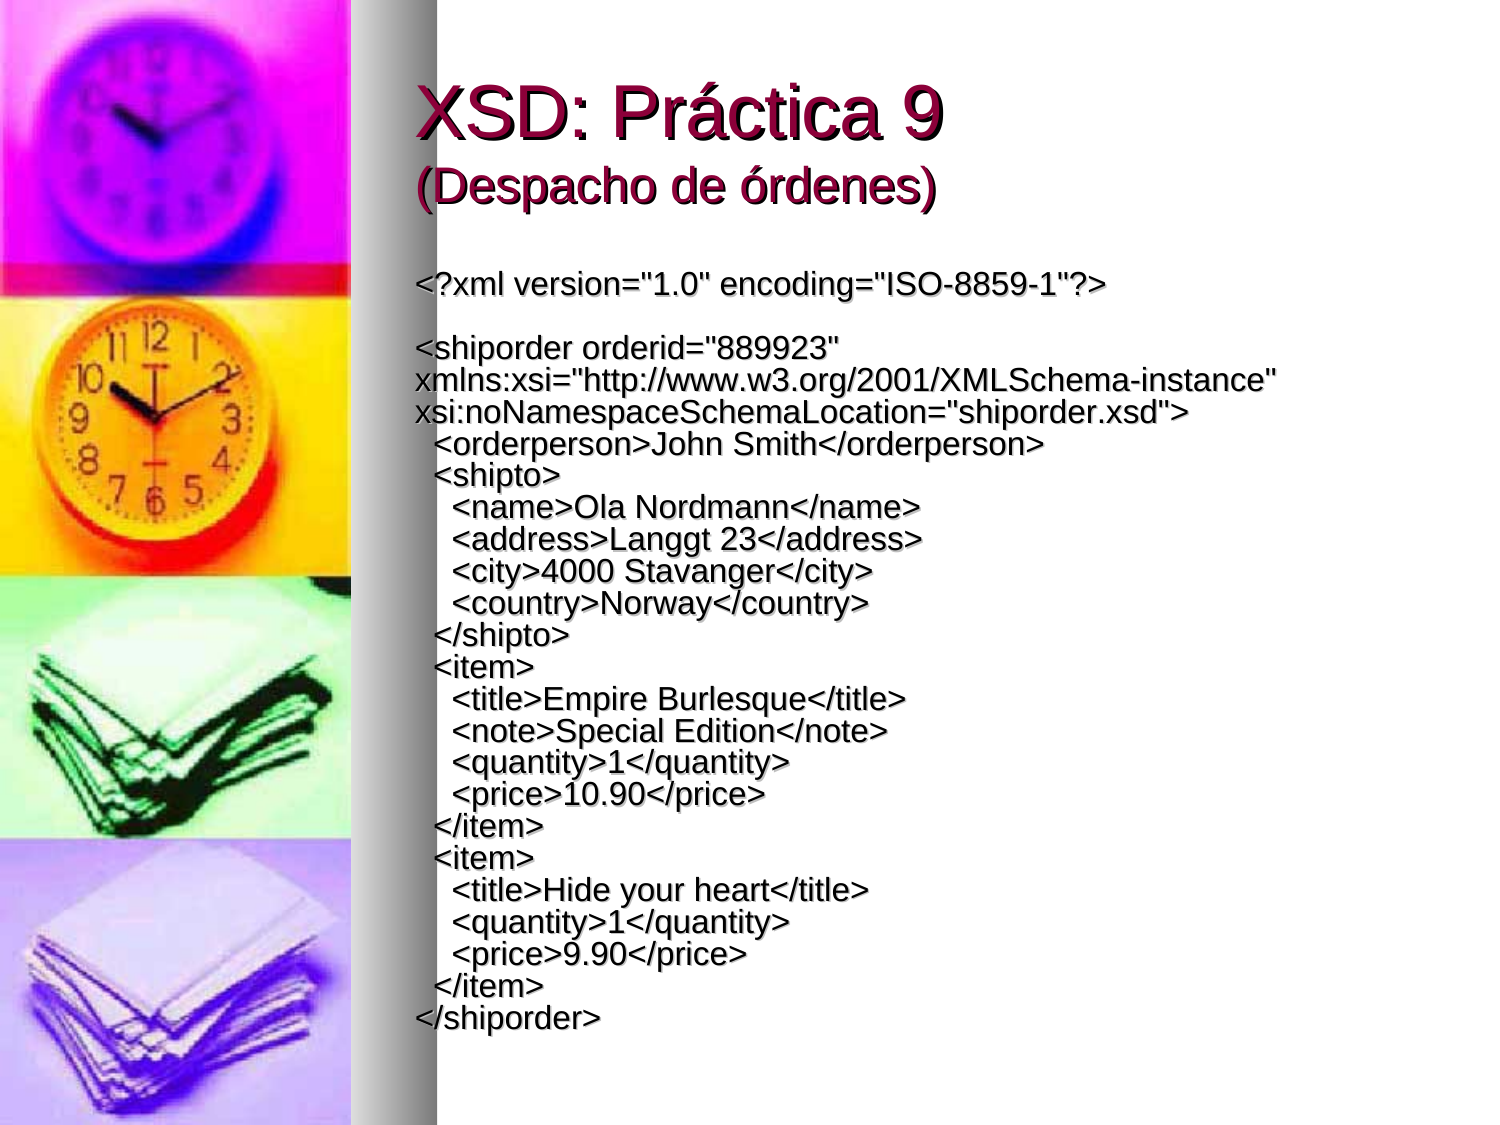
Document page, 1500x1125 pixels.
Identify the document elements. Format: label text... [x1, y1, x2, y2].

picture [0, 0, 351, 1125]
list <?xml version="1.0" encoding="ISO-8859-1"?> <shiporder orderid="889923" xmlns:xsi="http://www.w3.org/2001/XMLSchema-instance" xsi:noNamespaceSchemaLocation="shiporder.xsd"> <orderperson>John Smith</orderperson> <shipto> <name>Ola Nordmann</name> <address>Langgt 23</address> <city>4000 Stavanger</city> <country>Norway</country> </shipto> <item> <title>Empire Burlesque</title> <note>Special Edition</note> <quantity>1</quantity> <price>10.90</price> </item> <item> <title>Hide your heart</title> <quantity>1</quantity> <price>9.90</price> </item> </shiporder> [399, 262, 1450, 1059]
title XSD: Práctica 9 (Despacho de órdenes) [399, 37, 1450, 238]
